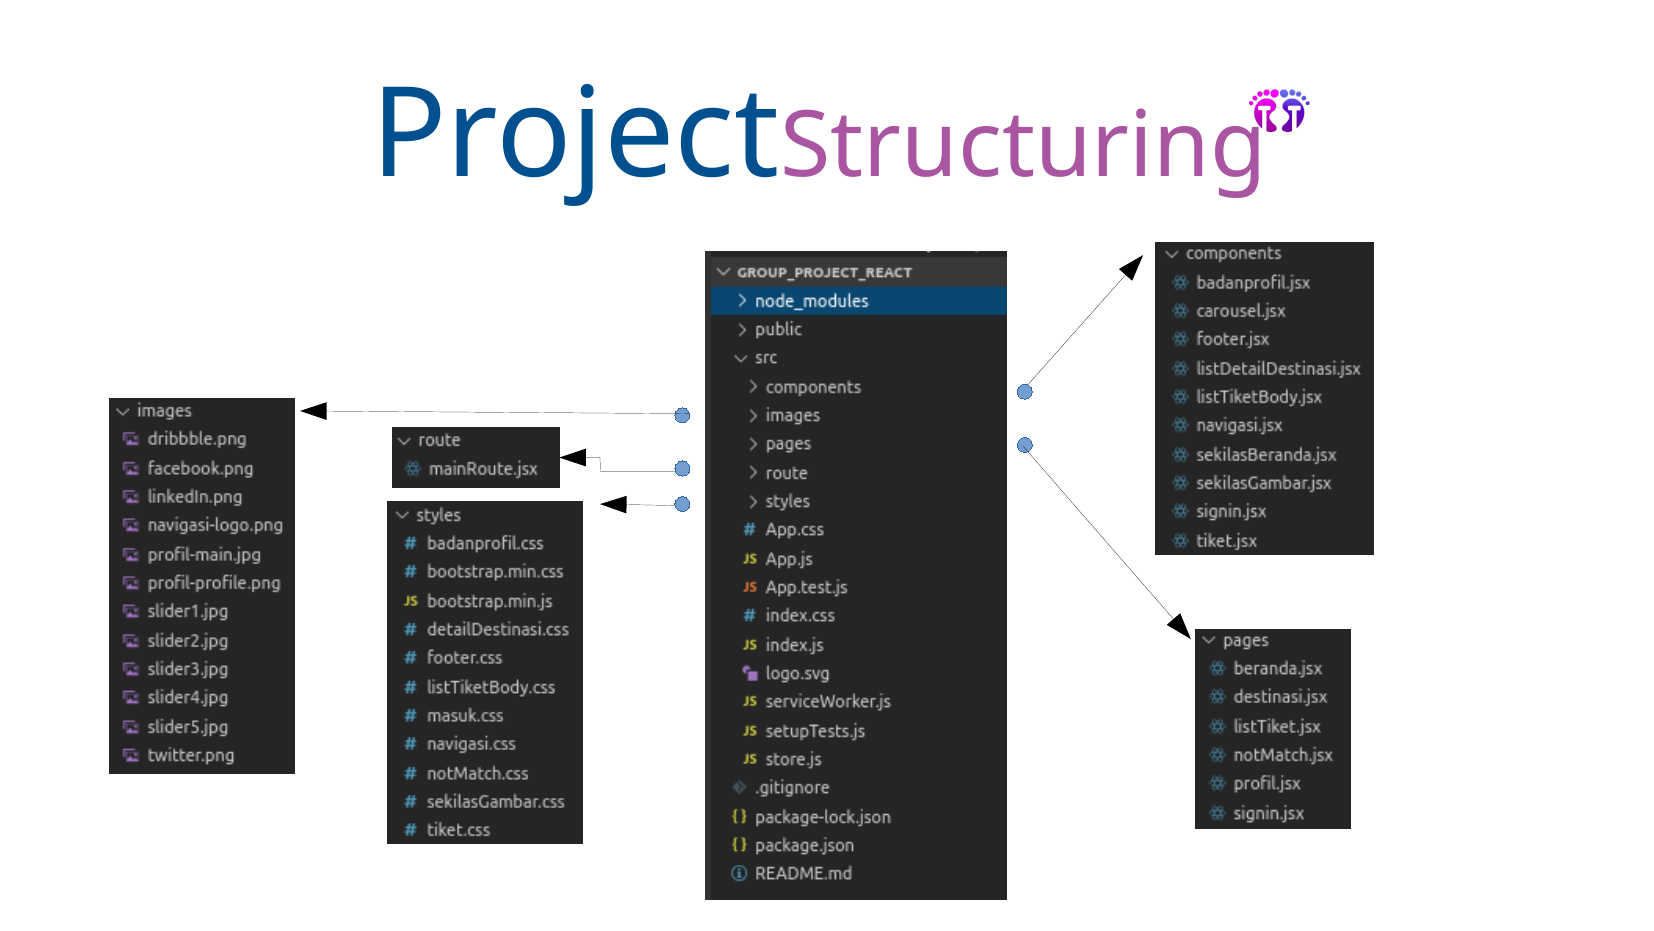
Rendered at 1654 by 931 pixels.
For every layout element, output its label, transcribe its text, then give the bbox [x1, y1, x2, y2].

picture [392, 427, 560, 488]
text_box [674, 414, 690, 423]
picture [1155, 242, 1374, 556]
picture [1195, 629, 1351, 829]
text_box [674, 496, 690, 512]
picture [387, 501, 583, 844]
picture [705, 251, 1007, 901]
text_box [675, 407, 690, 413]
text_box [674, 460, 690, 477]
text_box [1017, 384, 1033, 400]
text_box [1017, 437, 1033, 453]
title ProjectStructuring [75, 50, 1564, 206]
picture [1239, 84, 1319, 134]
picture [109, 398, 295, 774]
